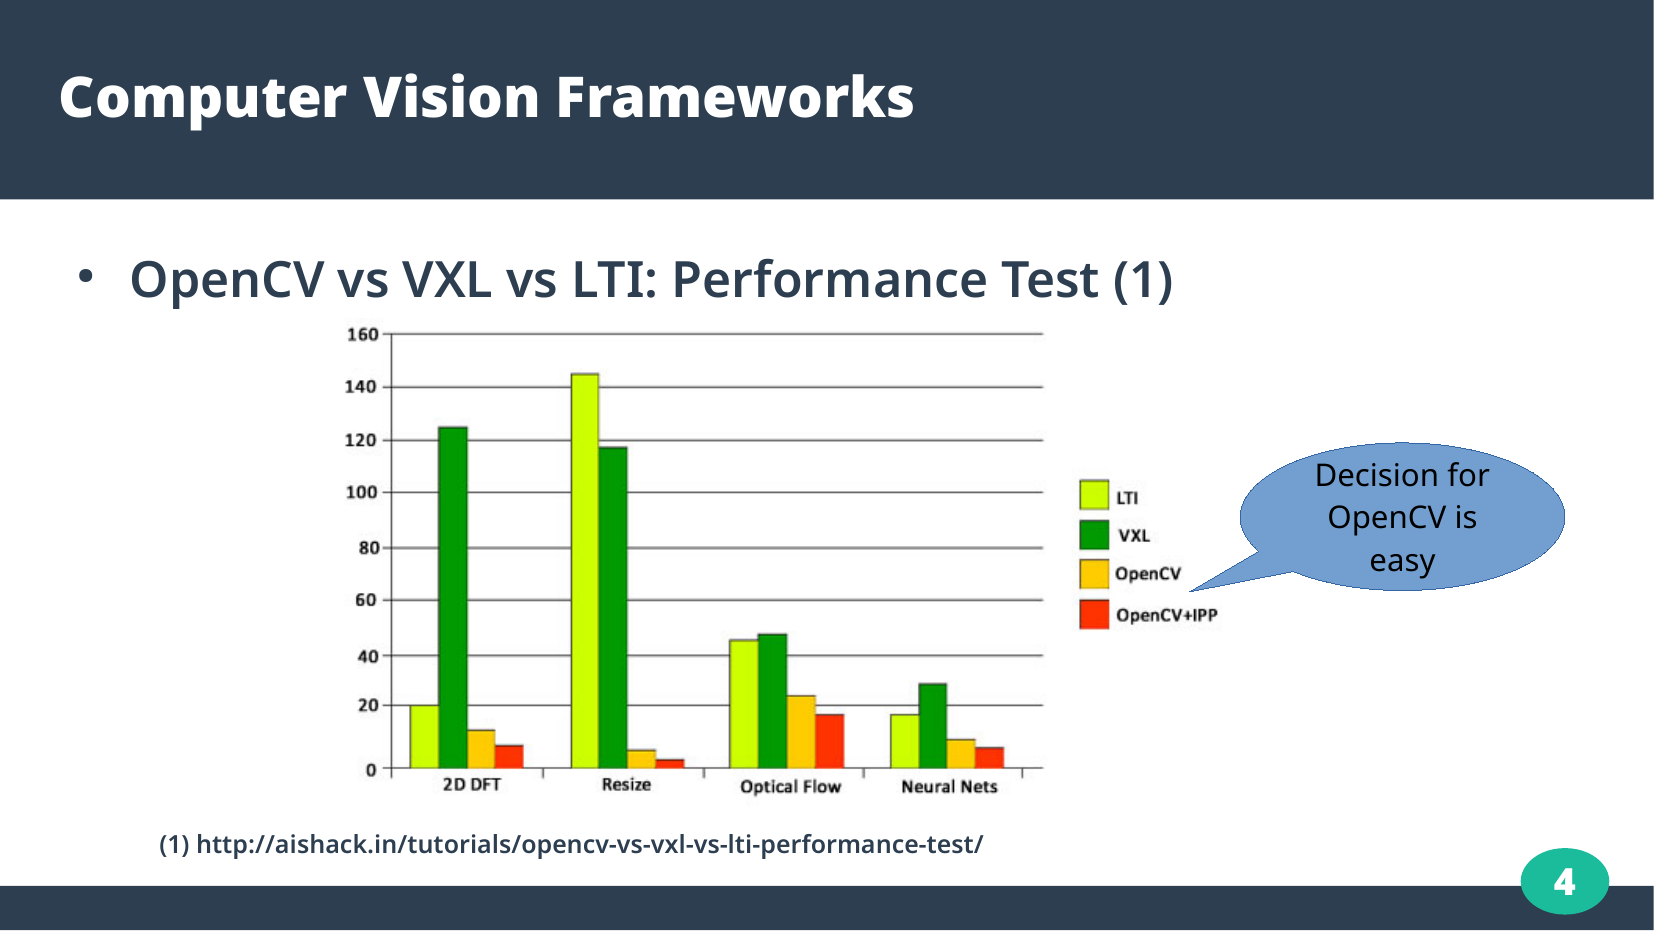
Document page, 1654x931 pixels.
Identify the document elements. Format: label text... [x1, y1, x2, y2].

title Computer Vision Frameworks [59, 37, 1595, 155]
text_box (1) http://aishack.in/tutorials/opencv-vs-vxl-vs-lti-performance-test/ [88, 826, 1447, 871]
text_box Decision for OpenCV is easy [1189, 442, 1565, 592]
list OpenCV vs VXL vs LTI: Performance Test (1) [59, 243, 1595, 864]
picture [333, 318, 1241, 826]
